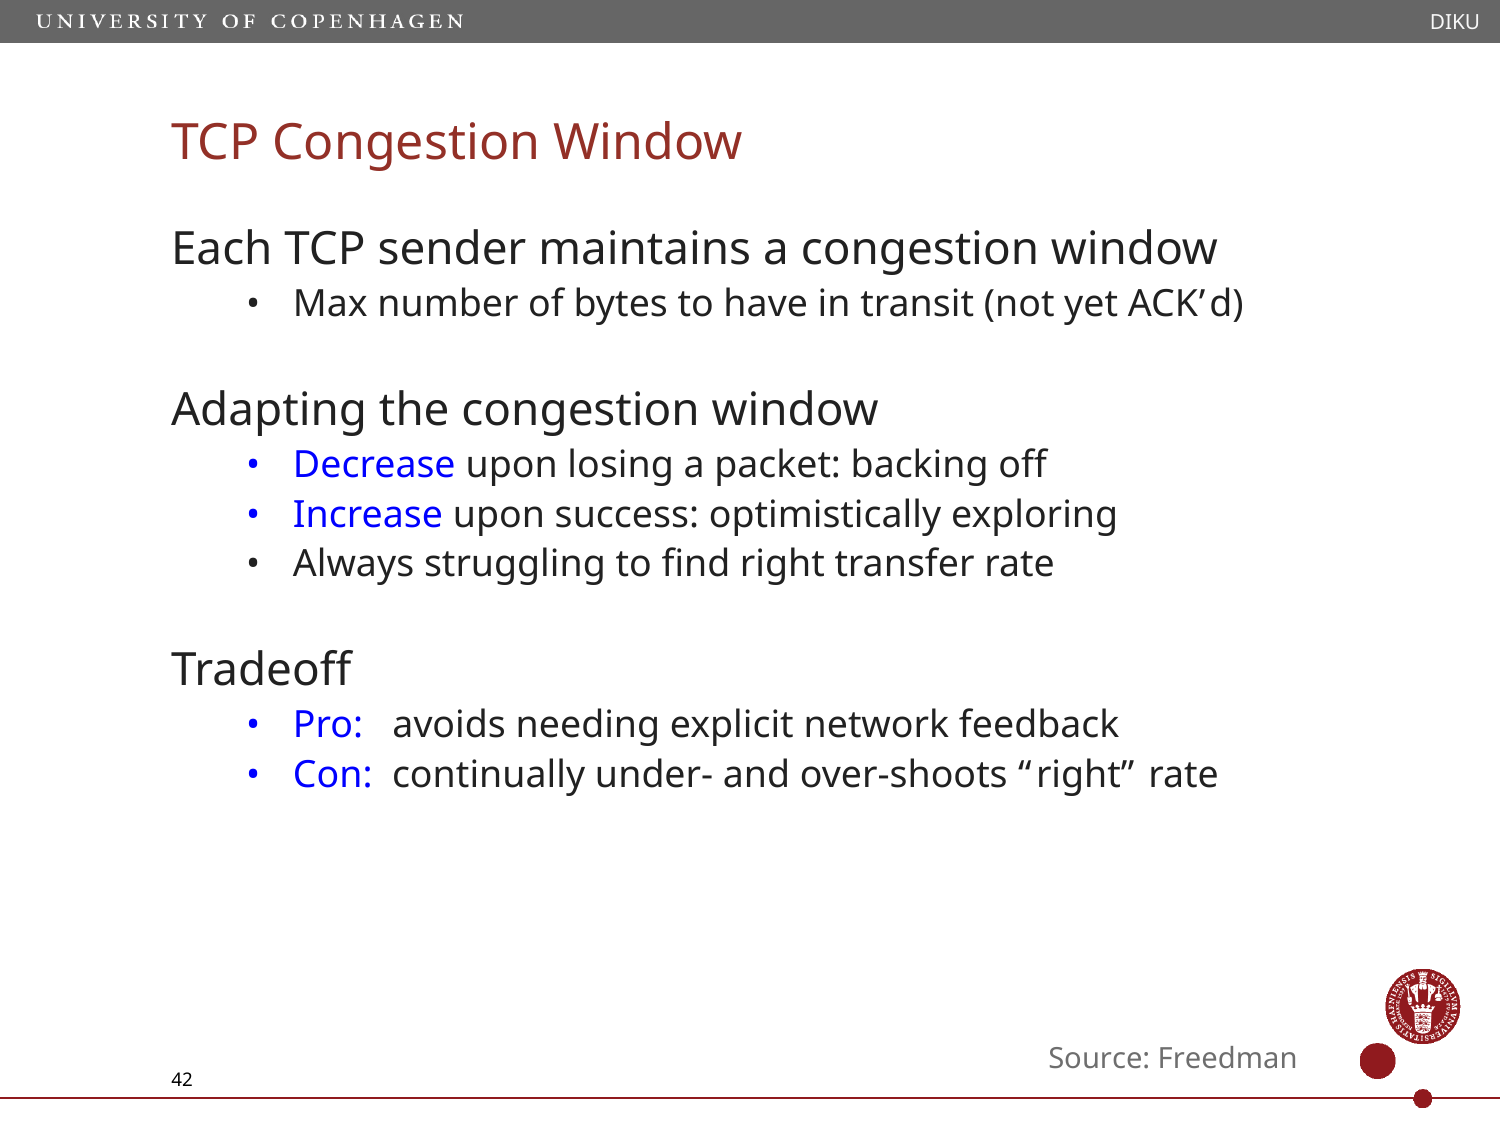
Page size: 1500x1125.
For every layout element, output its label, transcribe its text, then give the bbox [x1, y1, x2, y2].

title TCP Congestion Window [171, 75, 1329, 171]
list Each TCP sender maintains a congestion window Max number of bytes to have in transit (not yet ACK’d) Adapting the congestion window Decrease upon losing a packet: backing off Increase upon success: optimistically exploring Always struggling to find right transfer rate Tradeoff Pro: avoids needing explicit network feedback Con: continually under- and over-shoots “right” rate [171, 225, 1329, 900]
text_box <number> [171, 1067, 522, 1092]
text_box DIKU [469, 0, 1495, 43]
picture [0, 910, 1500, 1122]
text_box Source: Freedman [1033, 1031, 1341, 1083]
